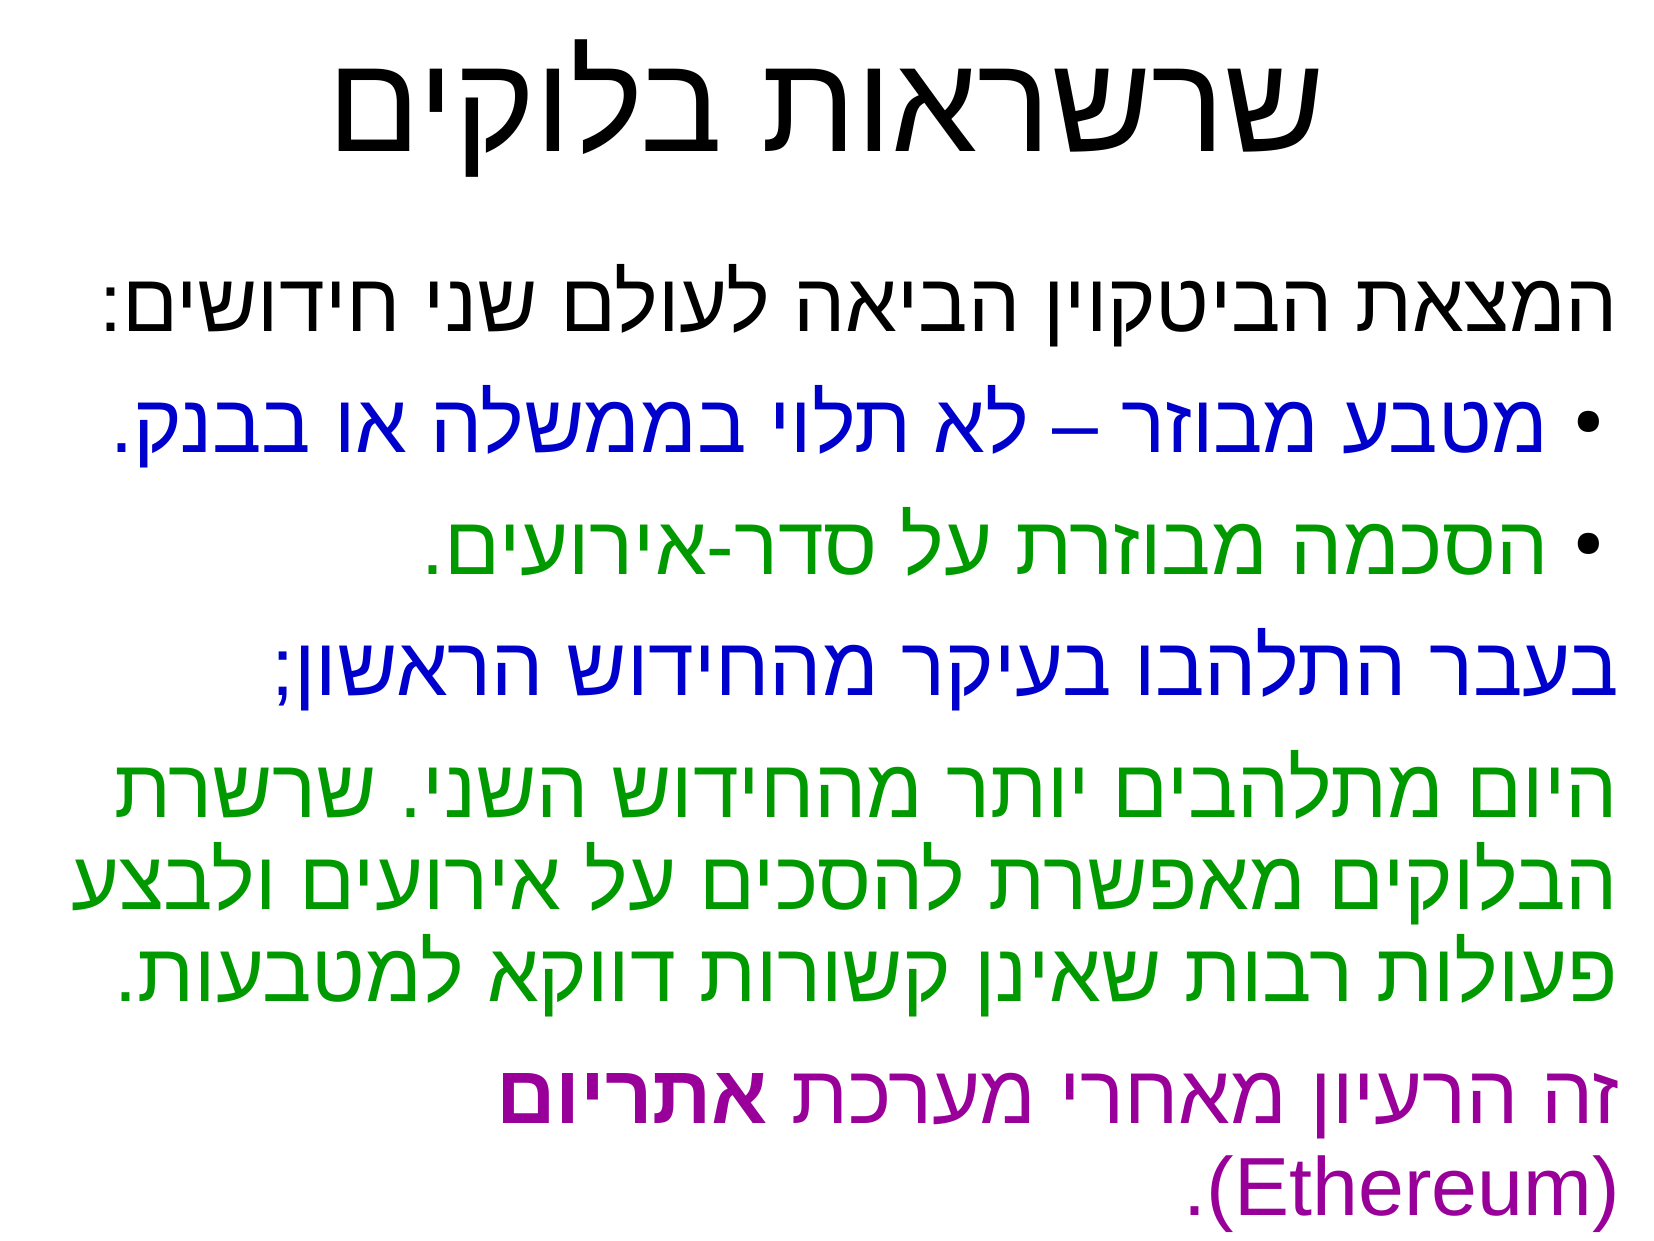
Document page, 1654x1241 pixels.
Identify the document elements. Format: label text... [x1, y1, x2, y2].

title שרשראות בלוקים [82, 0, 1571, 207]
list המצאת הביטקוין הביאה לעולם שני חידושים: מטבע מבוזר – לא תלוי בממשלה או בבנק. הסכמה מבוזרת על סדר-אירועים. בעבר התלהבו בעיקר מהחידוש הראשון; היום מתלהבים יותר מהחידוש השני. שרשרת הבלוקים מאפשרת להסכים על אירועים ולבצע פעולות רבות שאינן קשורות דווקא למטבעות. זה הרעיון מאחרי מערכת אתריום (Ethereum). [45, 256, 1621, 1241]
